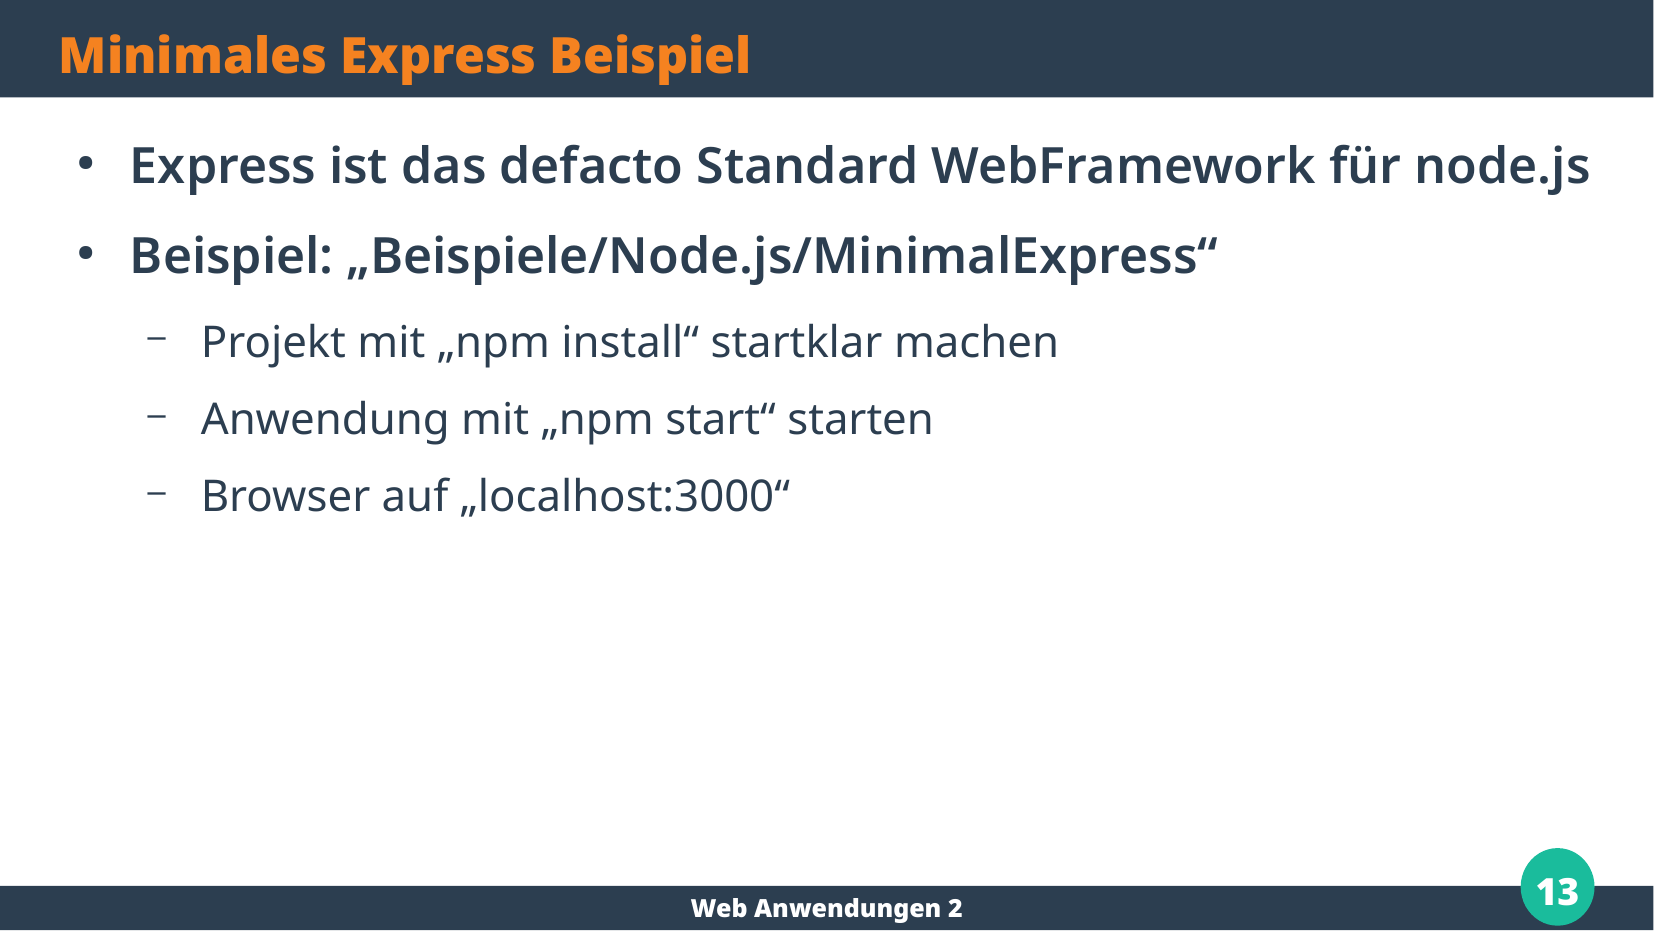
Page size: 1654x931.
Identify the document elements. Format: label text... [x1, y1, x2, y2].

list Express ist das defacto Standard WebFramework für node.js Beispiel: „Beispiele/Node.js/MinimalExpress“ Projekt mit „npm install“ startklar machen Anwendung mit „npm start“ starten Browser auf „localhost:3000“ [59, 129, 1595, 864]
title Minimales Express Beispiel [59, 8, 1595, 89]
